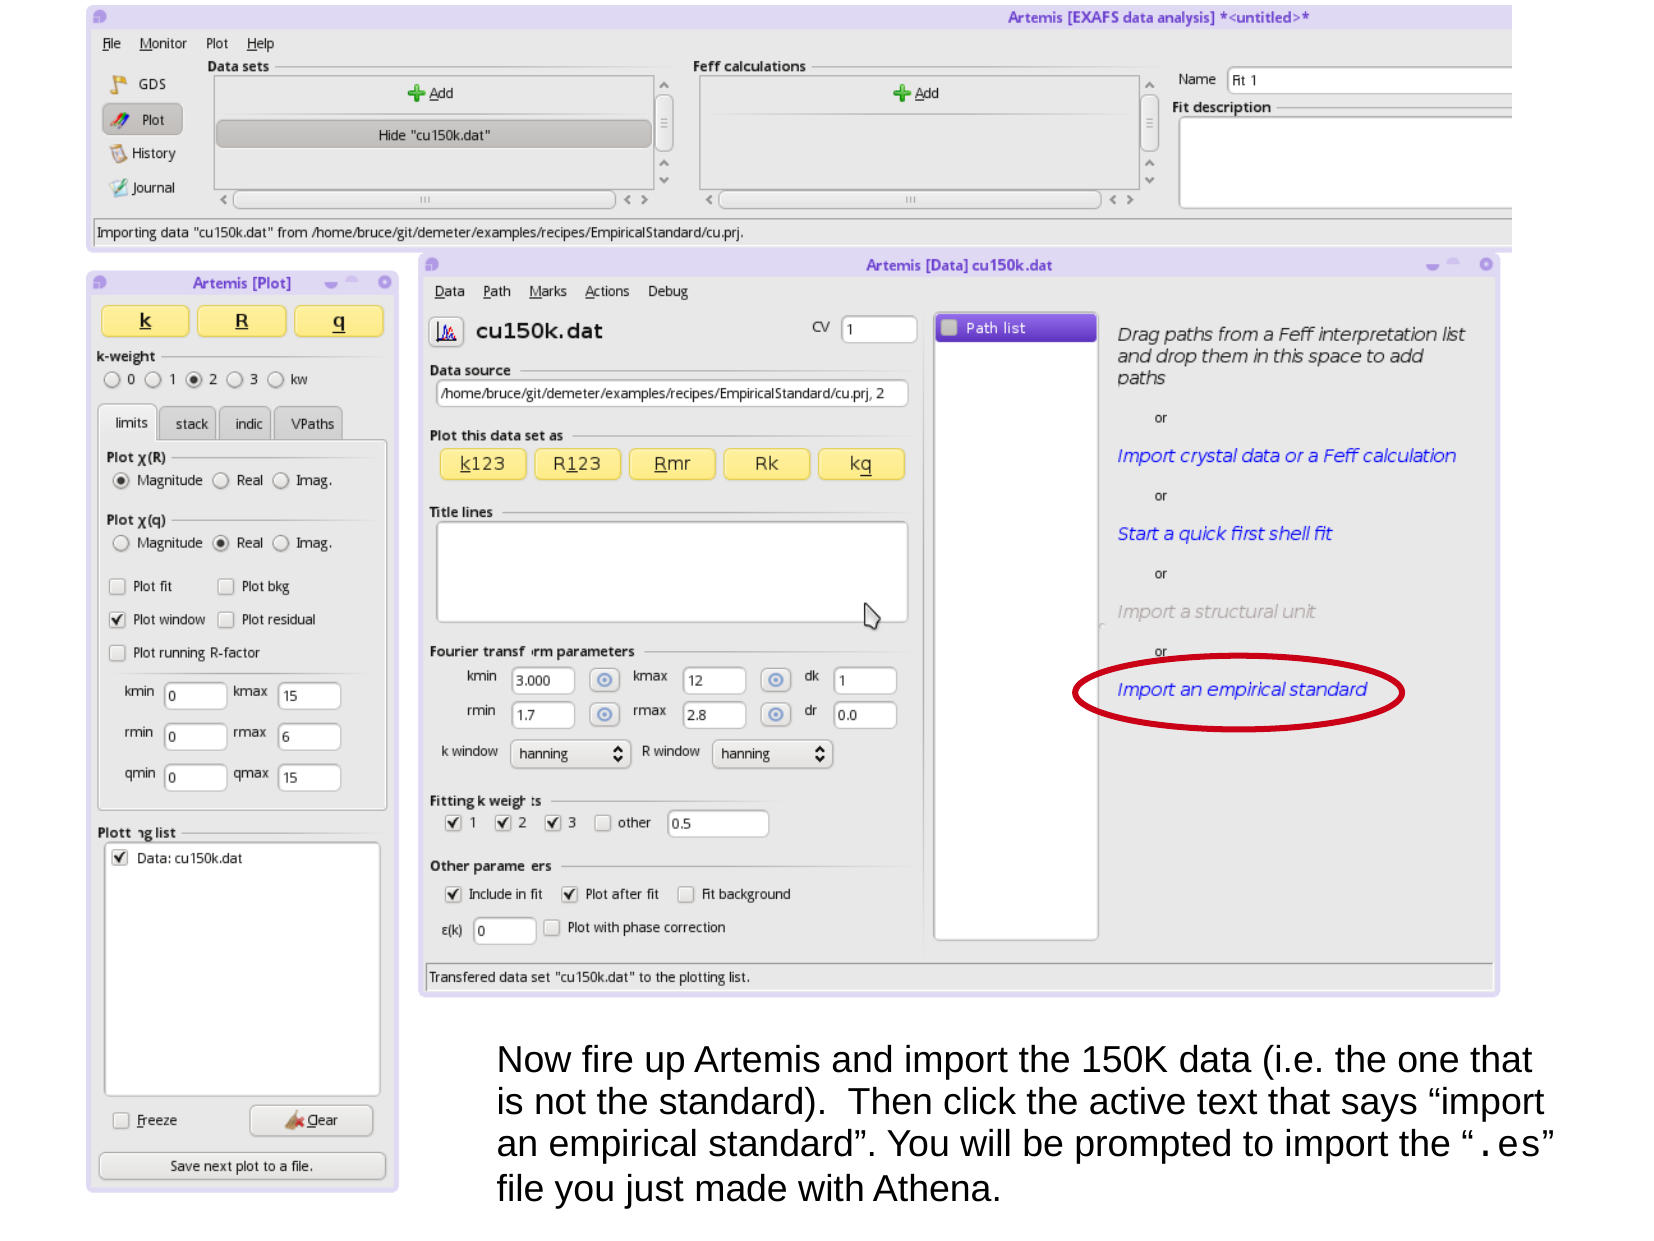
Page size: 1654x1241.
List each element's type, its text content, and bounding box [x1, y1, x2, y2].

text_box Now fire up Artemis and import the 150K data (i.e. the one that is not the standard). Then click the active text that says “import an empirical standard”. You will be prompted to import the “.es” file you just made with Athena. [481, 1031, 1580, 1218]
picture [86, 5, 1512, 1198]
